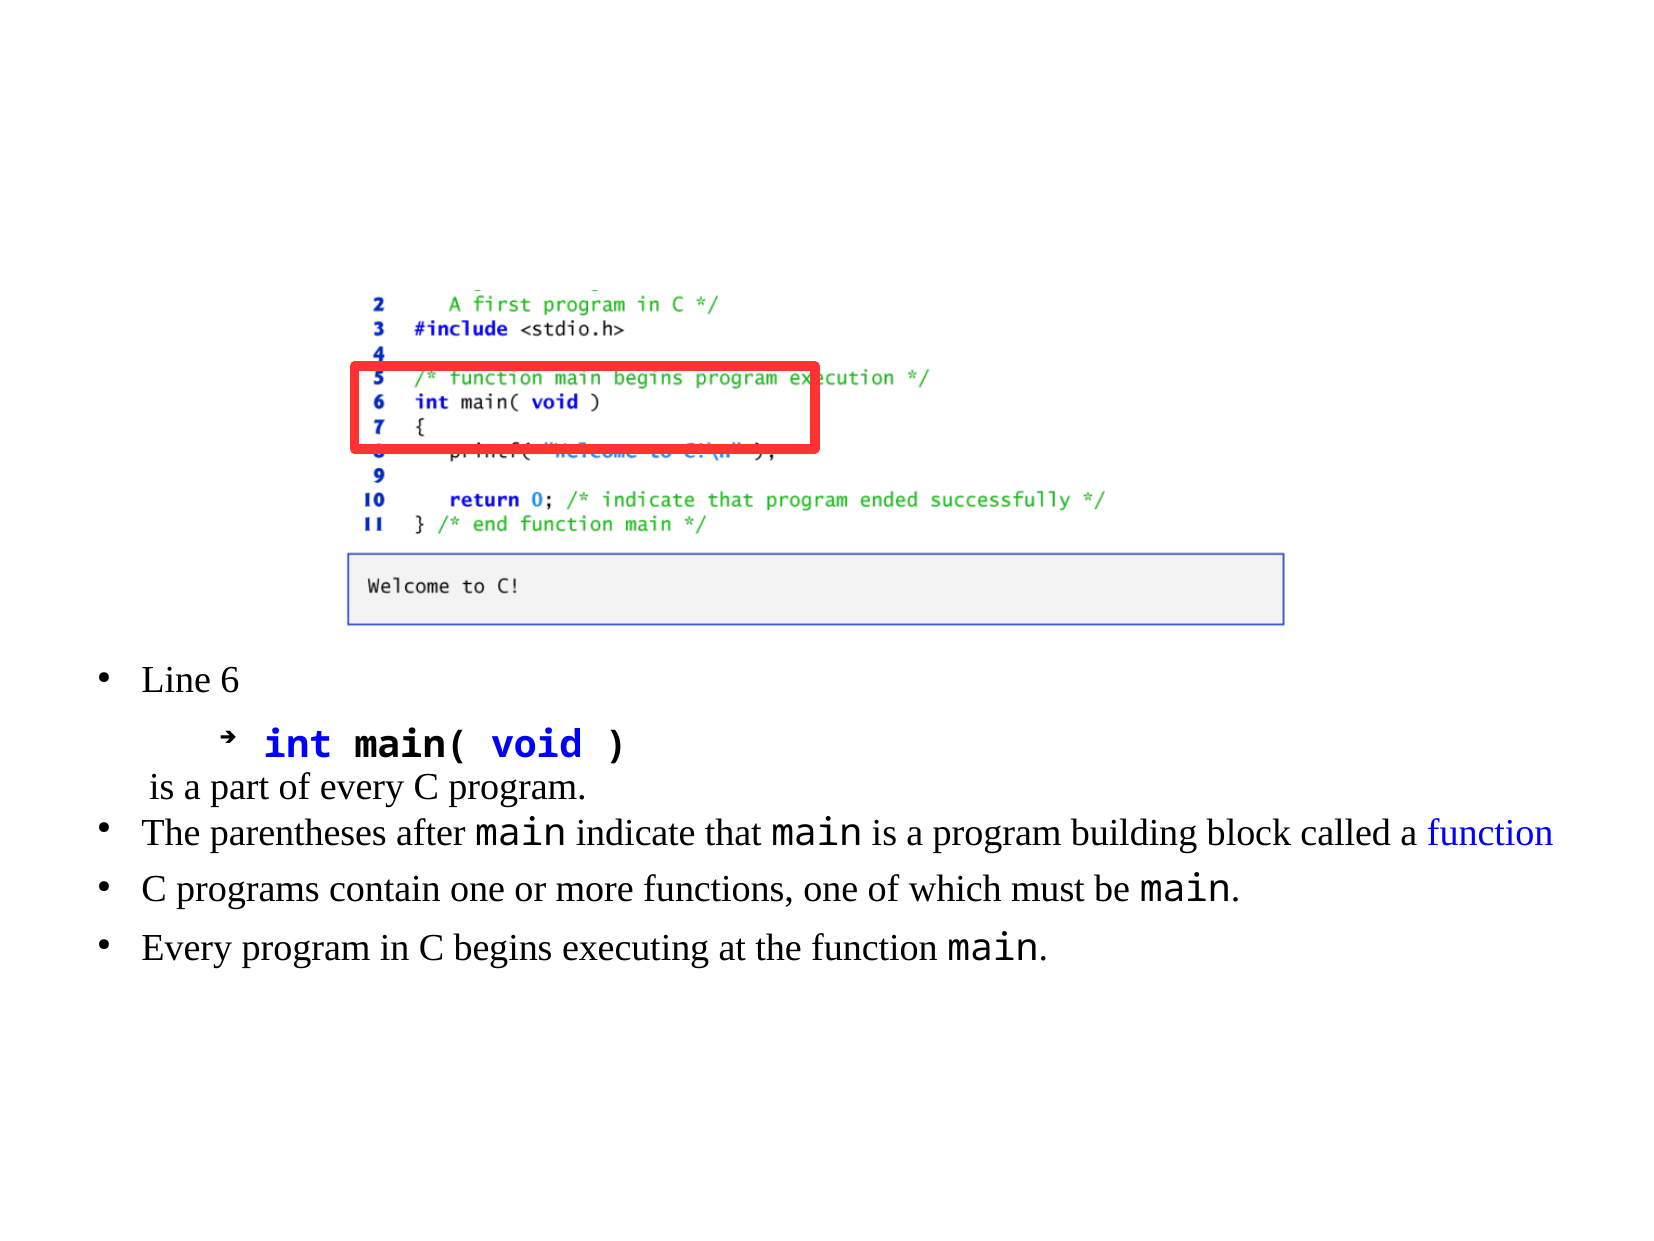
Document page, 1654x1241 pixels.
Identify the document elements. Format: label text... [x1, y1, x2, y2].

picture [327, 290, 1326, 634]
list Line 6 int main( void ) is a part of every C program. The parentheses after main indicate that main is a program building block called a function C programs contain one or more functions, one of which must be main. Every program in C begins executing at the function main. [82, 665, 1571, 1009]
